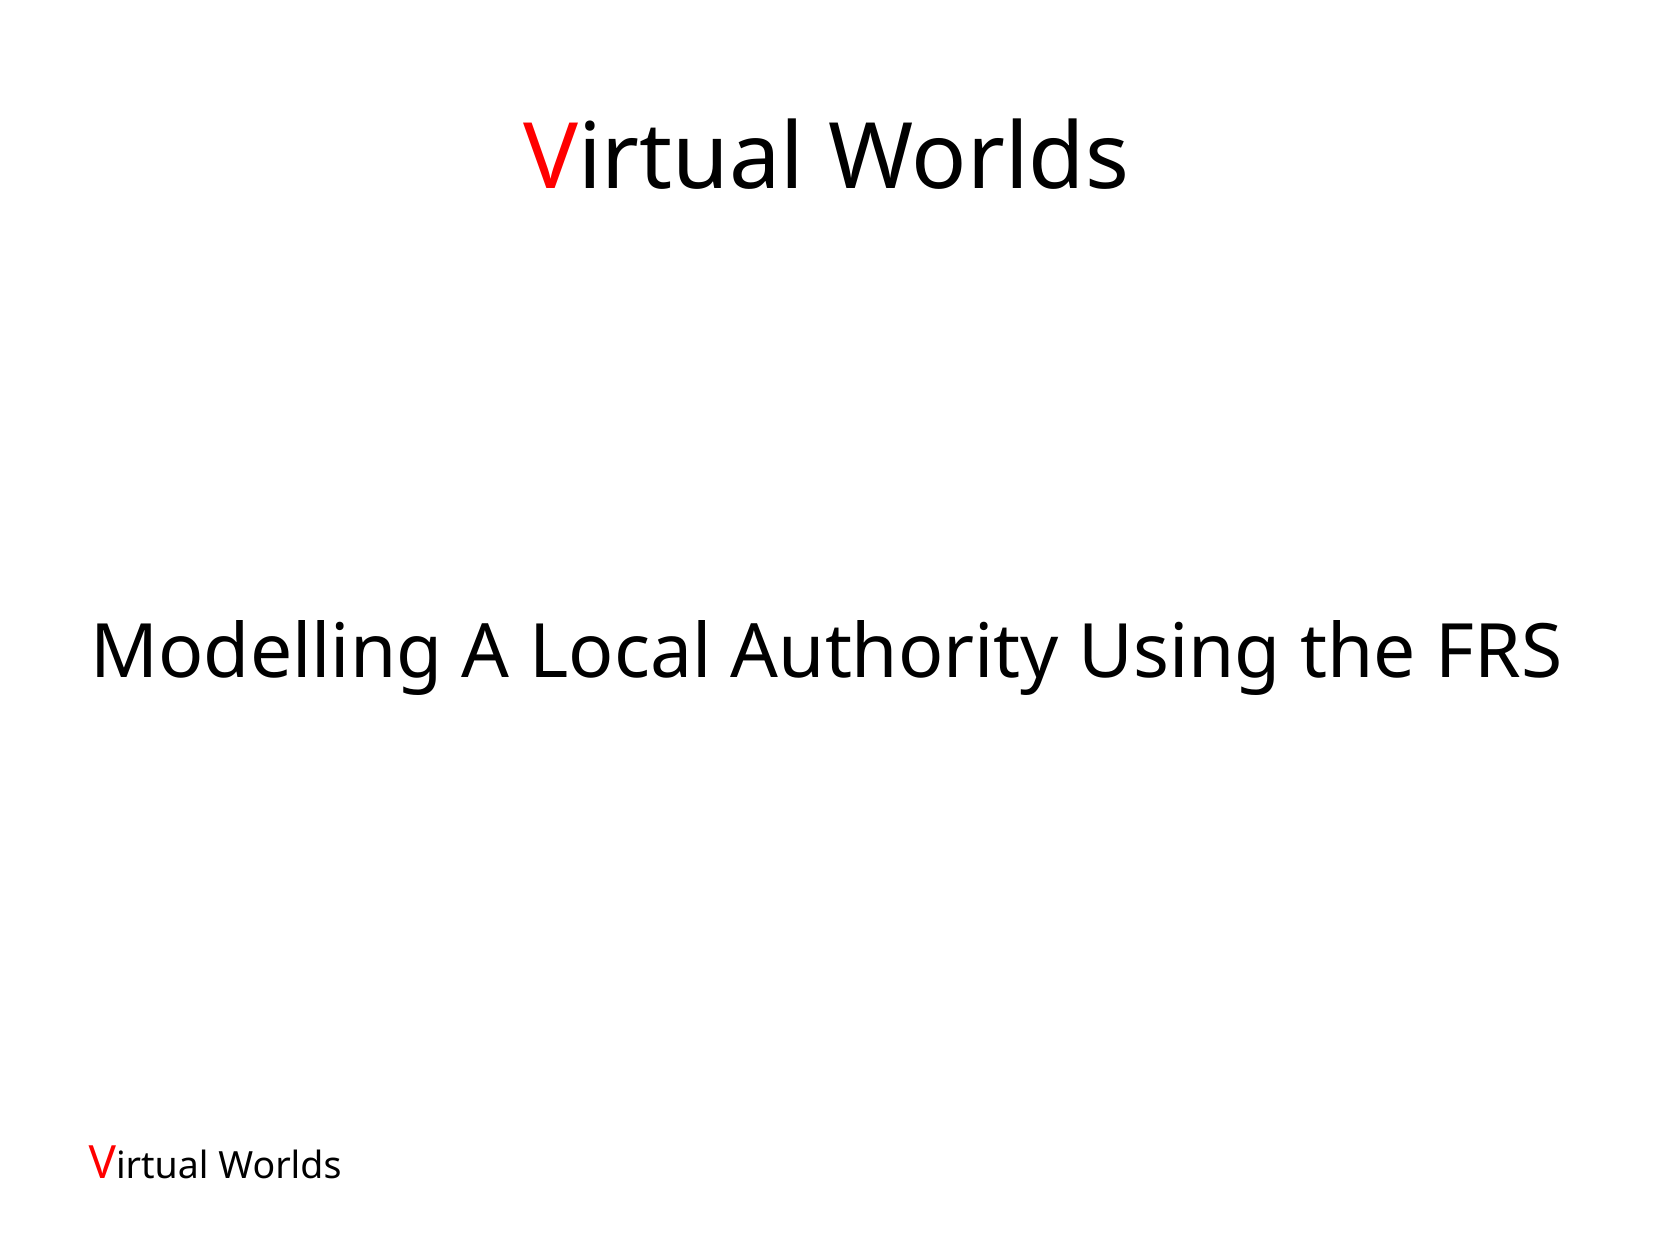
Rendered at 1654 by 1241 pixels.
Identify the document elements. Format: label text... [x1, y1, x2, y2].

subtitle Modelling A Local Authority Using the FRS [82, 290, 1571, 1109]
title Virtual Worlds [82, 49, 1571, 257]
